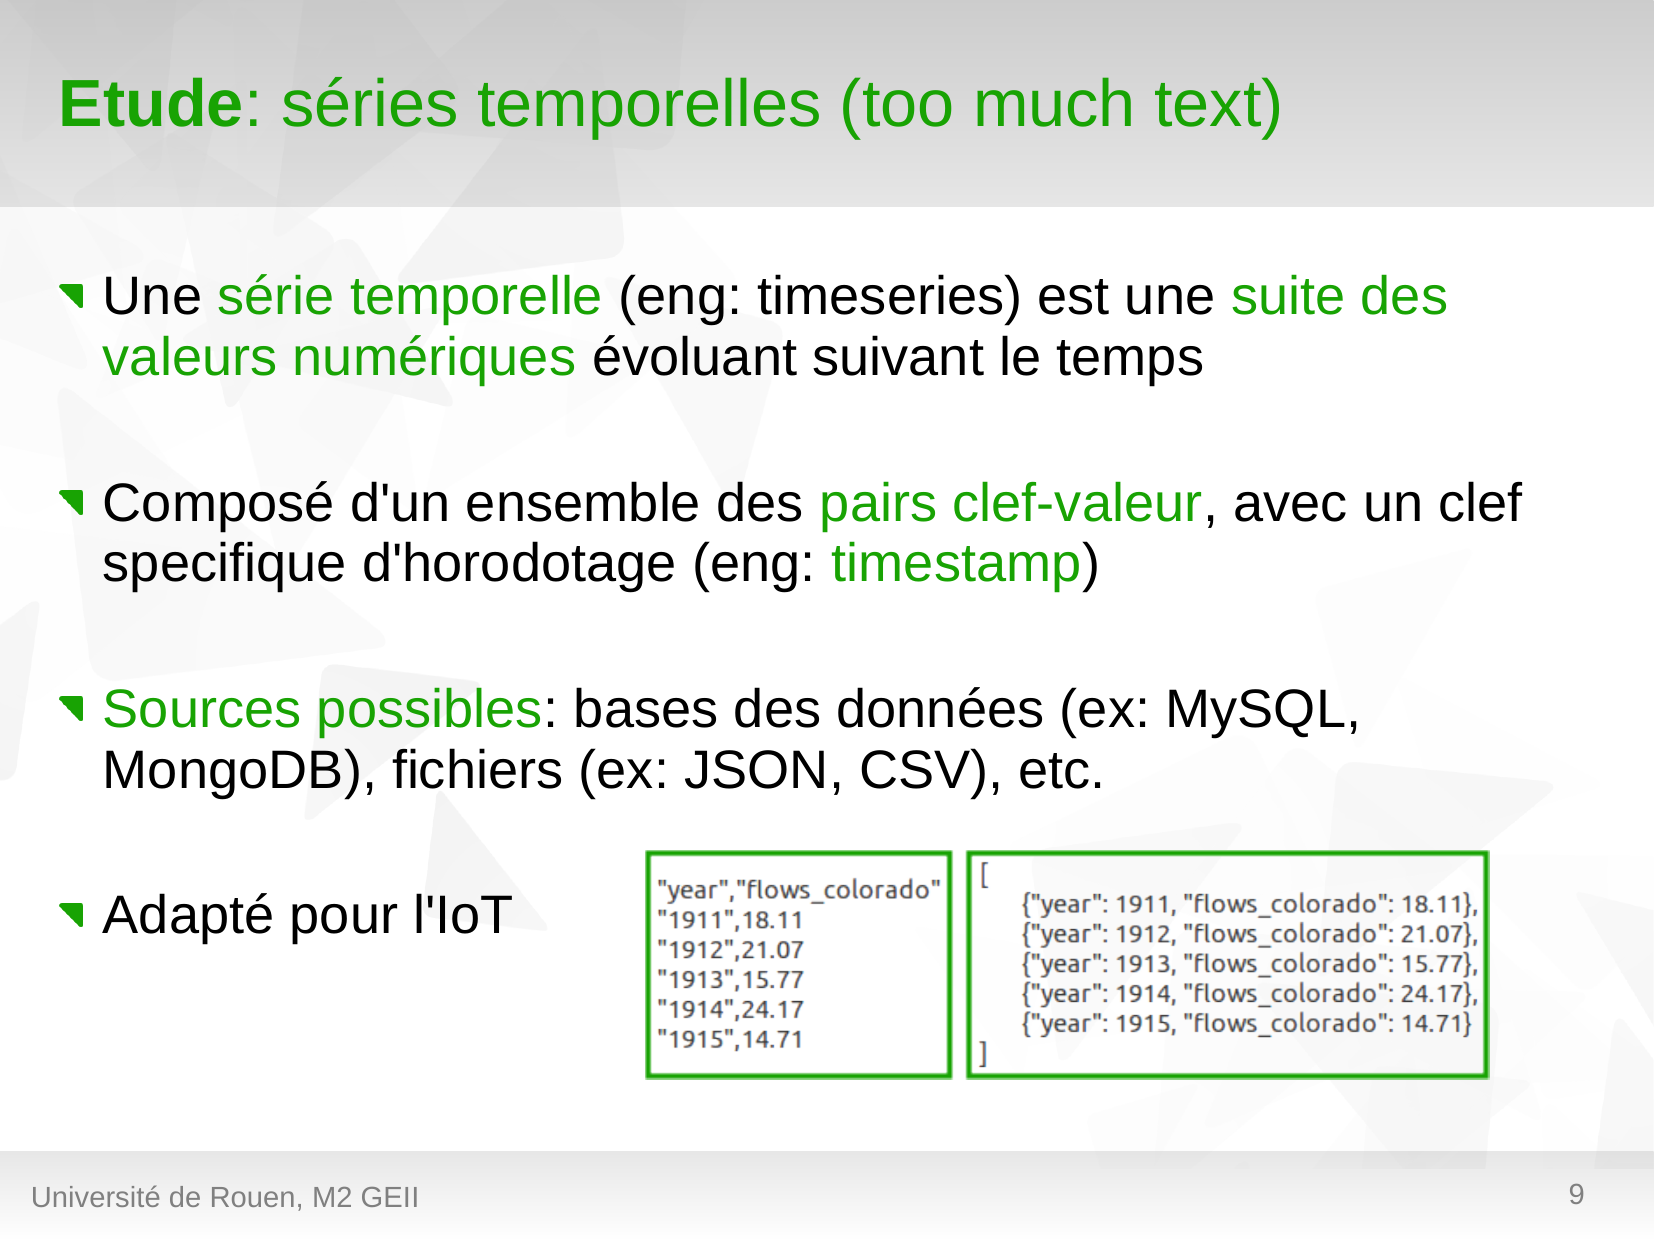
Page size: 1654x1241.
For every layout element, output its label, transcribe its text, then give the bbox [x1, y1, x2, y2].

list Une série temporelle (eng: timeseries) est une suite des valeurs numériques évoluant suivant le temps Composé d'un ensemble des pairs clef-valeur, avec un clef specifique d'horodotage (eng: timestamp) Sources possibles: bases des données (ex: MySQL, MongoDB), fichiers (ex: JSON, CSV), etc. Adapté pour l'IoT [59, 265, 1595, 986]
picture [0, 0, 783, 931]
title Etude: séries temporelles (too much text) [59, 29, 1595, 178]
picture [645, 548, 1654, 1169]
